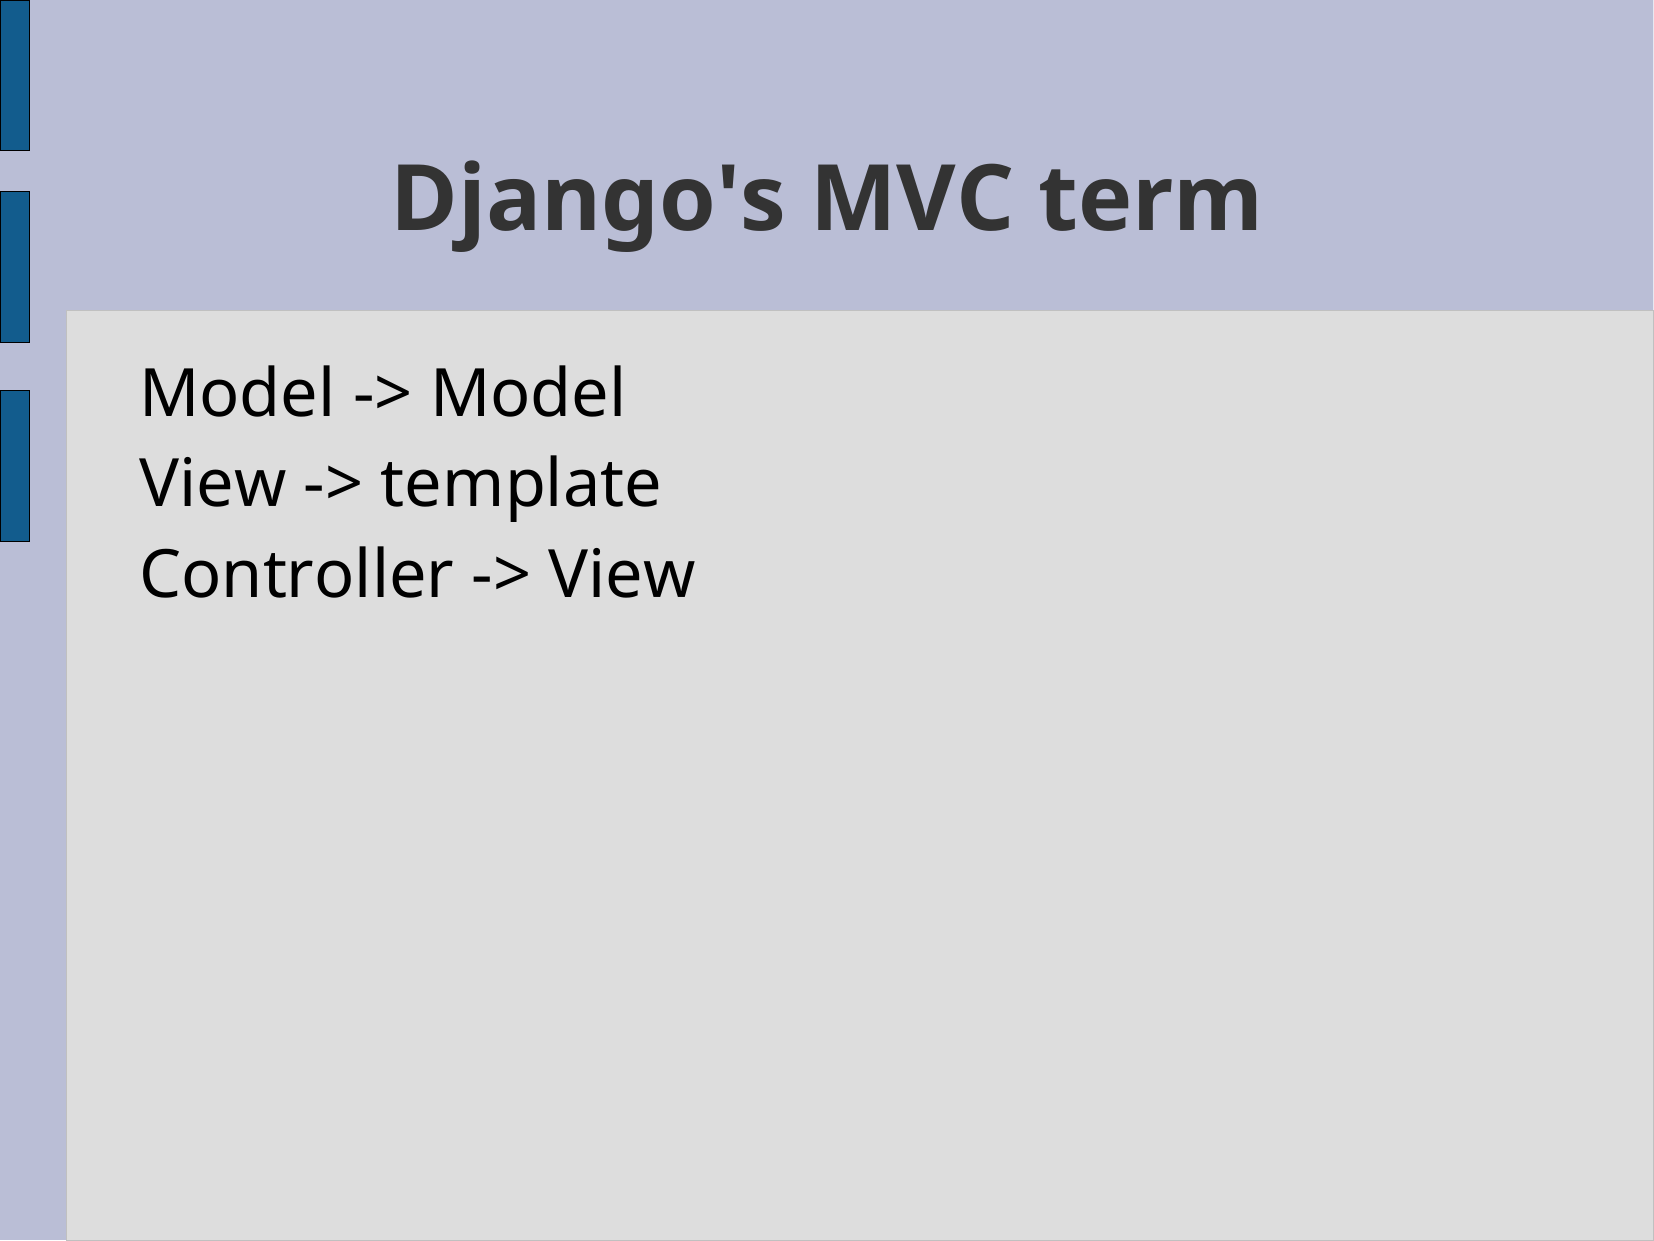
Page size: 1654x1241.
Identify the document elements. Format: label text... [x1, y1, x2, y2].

title Django's MVC term [121, 91, 1534, 299]
chart [123, 340, 1536, 1123]
list Model -> Model View -> template Controller -> View [121, 344, 1534, 1112]
